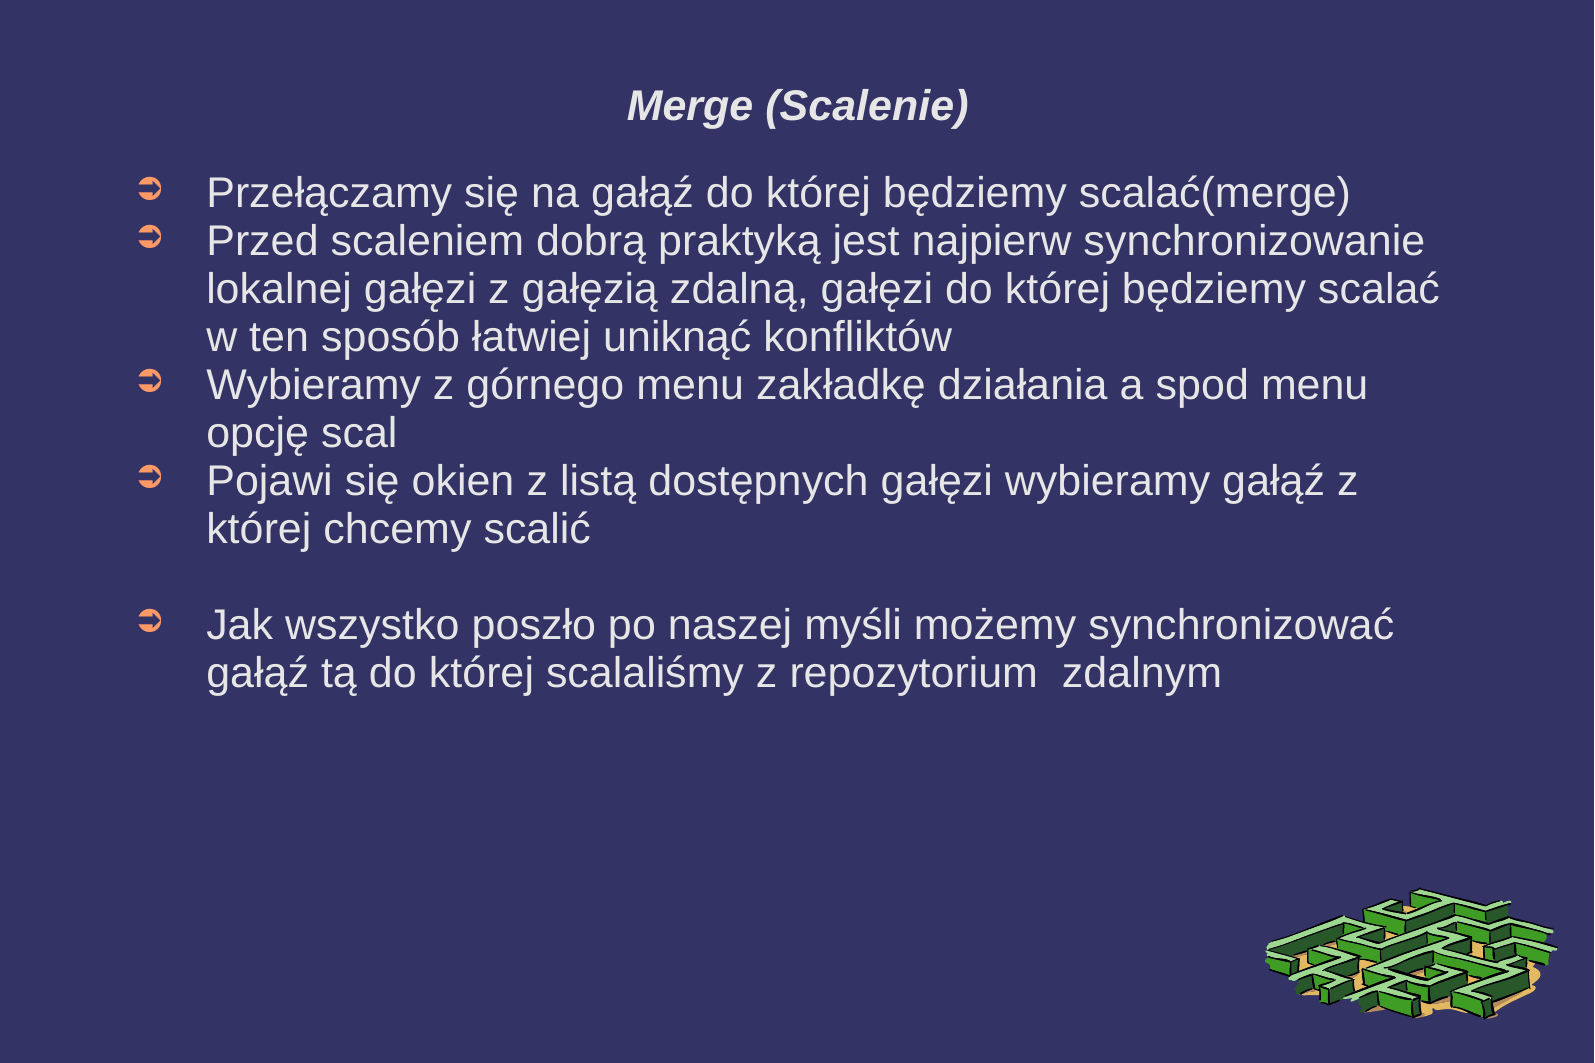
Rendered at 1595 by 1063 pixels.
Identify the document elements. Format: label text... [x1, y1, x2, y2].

list Przełączamy się na gałąź do której będziemy scalać(merge) Przed scaleniem dobrą praktyką jest najpierw synchronizowanie lokalnej gałęzi z gałęzią zdalną, gałęzi do której będziemy scalać w ten sposób łatwiej uniknąć konfliktów Wybieramy z górnego menu zakładkę działania a spod menu opcję scal Pojawi się okien z listą dostępnych gałęzi wybieramy gałąź z której chcemy scalić Jak wszystko poszło po naszej myśli możemy synchronizować gałąź tą do której scalaliśmy z repozytorium zdalnym [123, 168, 1465, 839]
title Merge (Scalenie) [117, 16, 1479, 194]
